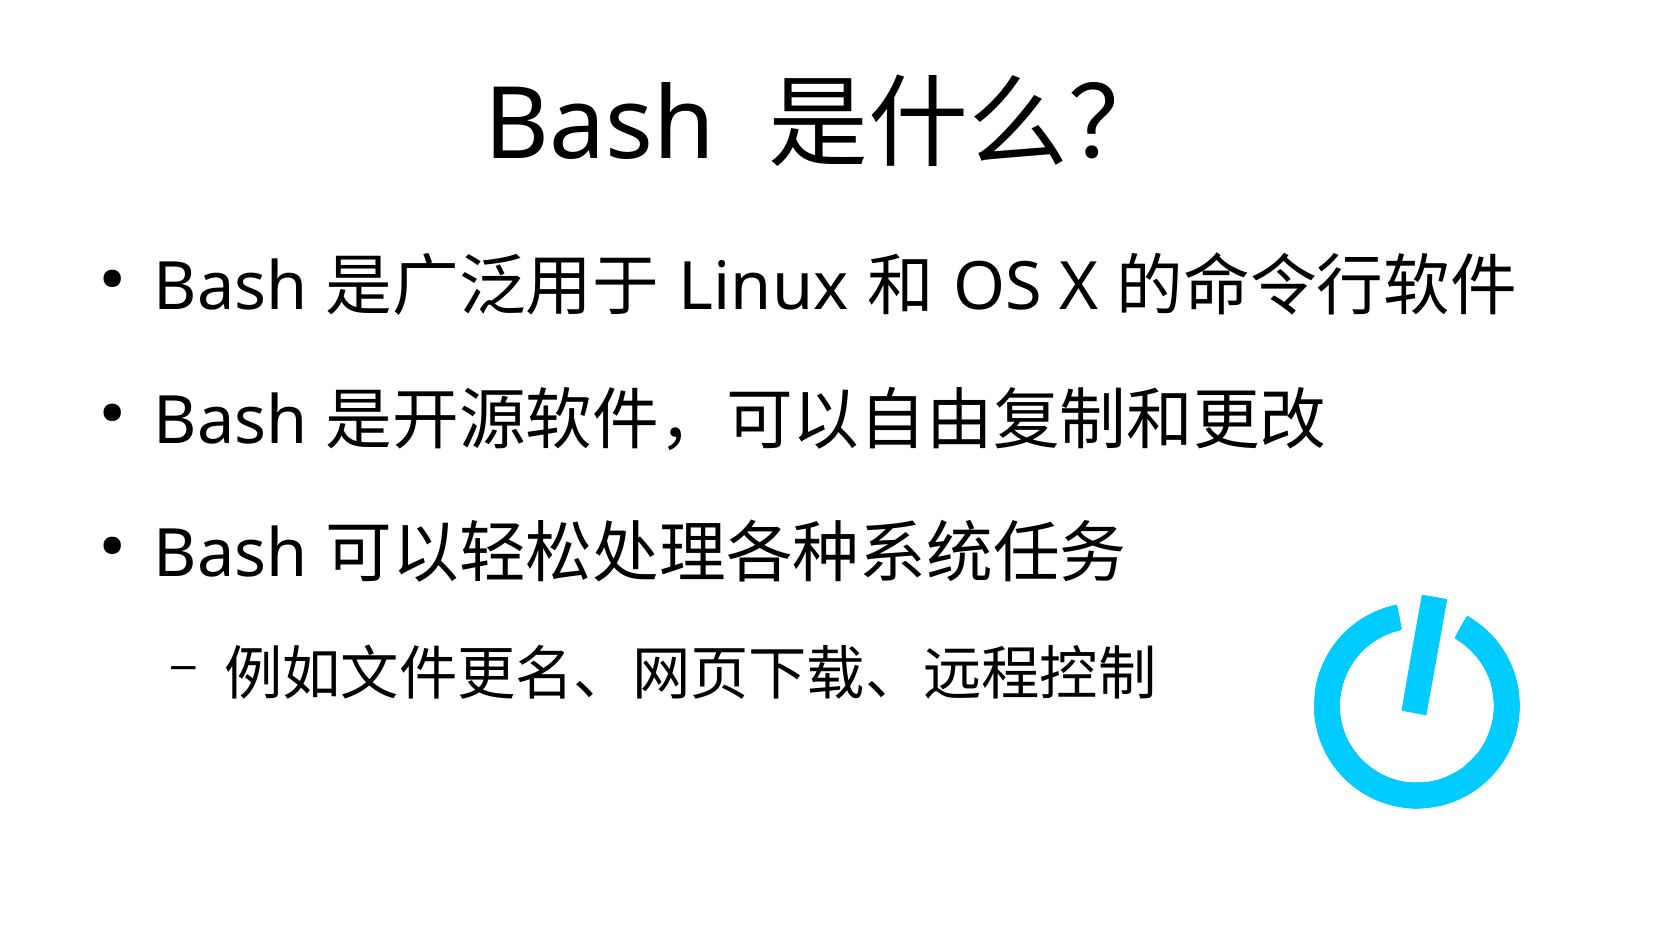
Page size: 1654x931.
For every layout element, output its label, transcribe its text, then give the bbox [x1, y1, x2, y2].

title Bash 是什么？ [82, 37, 1571, 193]
list Bash是广泛用于Linux和OS X的命令行软件 Bash是开源软件，可以自由复制和更改 Bash可以轻松处理各种系统任务 例如文件更名、网页下载、远程控制 [82, 217, 1571, 758]
